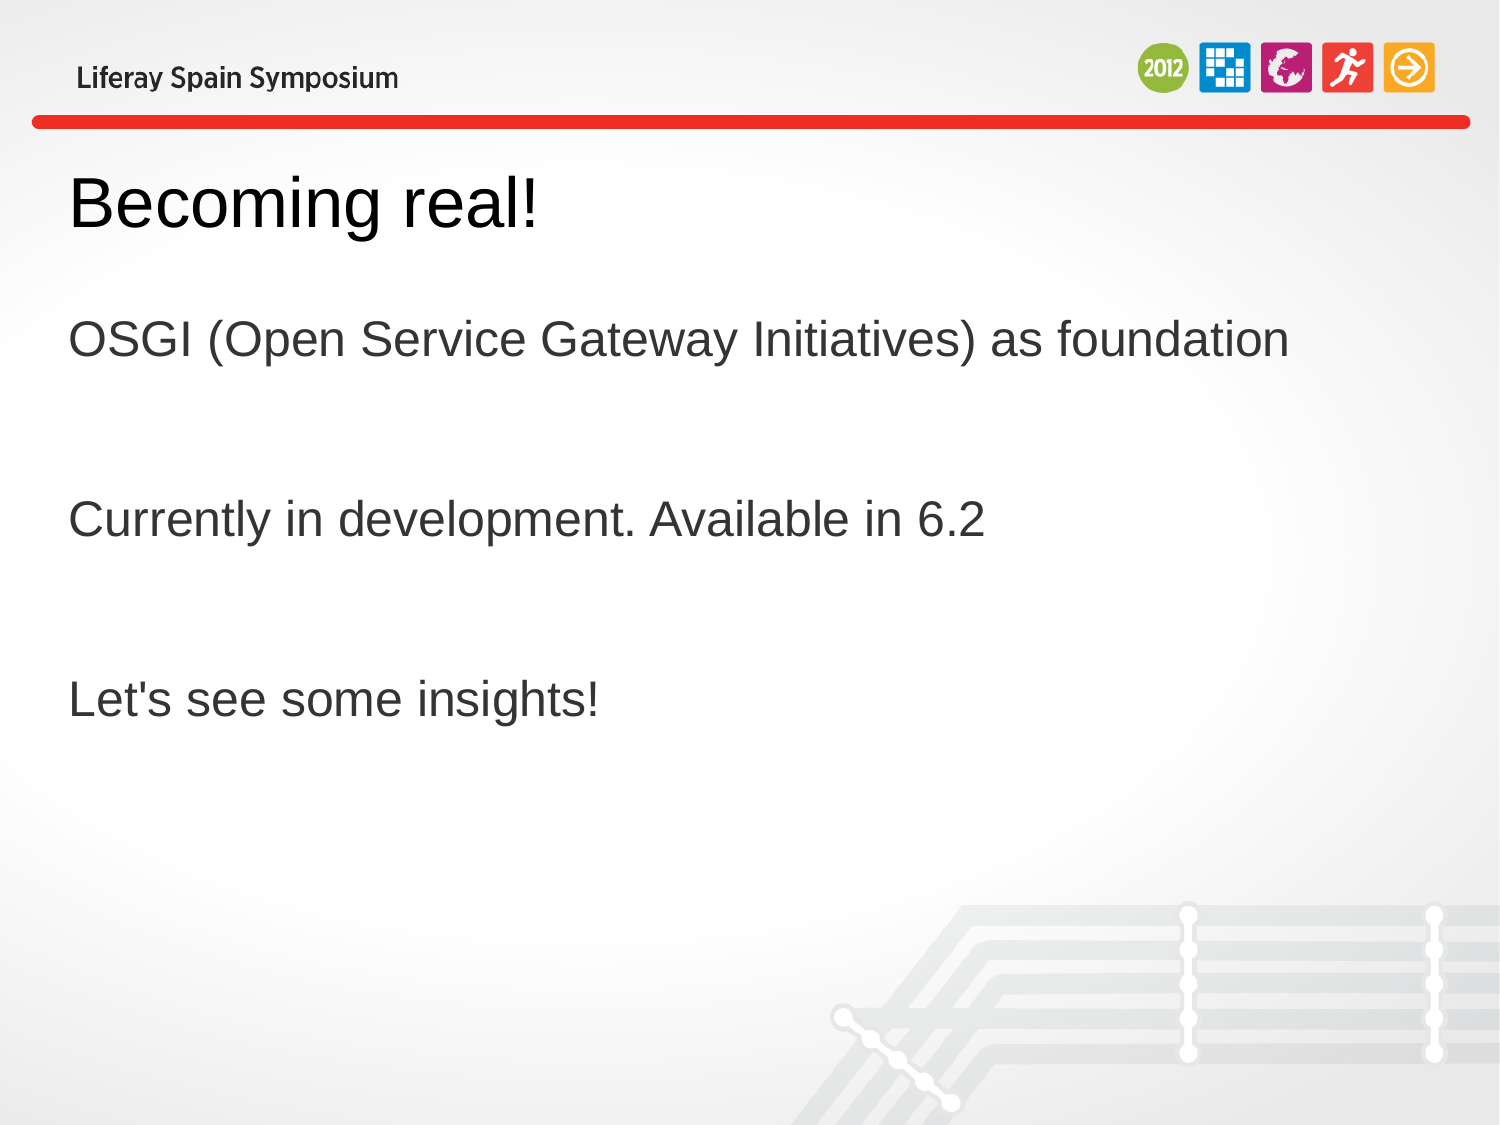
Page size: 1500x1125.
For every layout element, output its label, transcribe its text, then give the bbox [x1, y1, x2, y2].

title Becoming real! [62, 149, 1203, 299]
list OSGI (Open Service Gateway Initiatives) as foundation Currently in development. Available in 6.2 Let's see some insights! [62, 299, 1463, 1125]
picture [0, 0, 1500, 1125]
